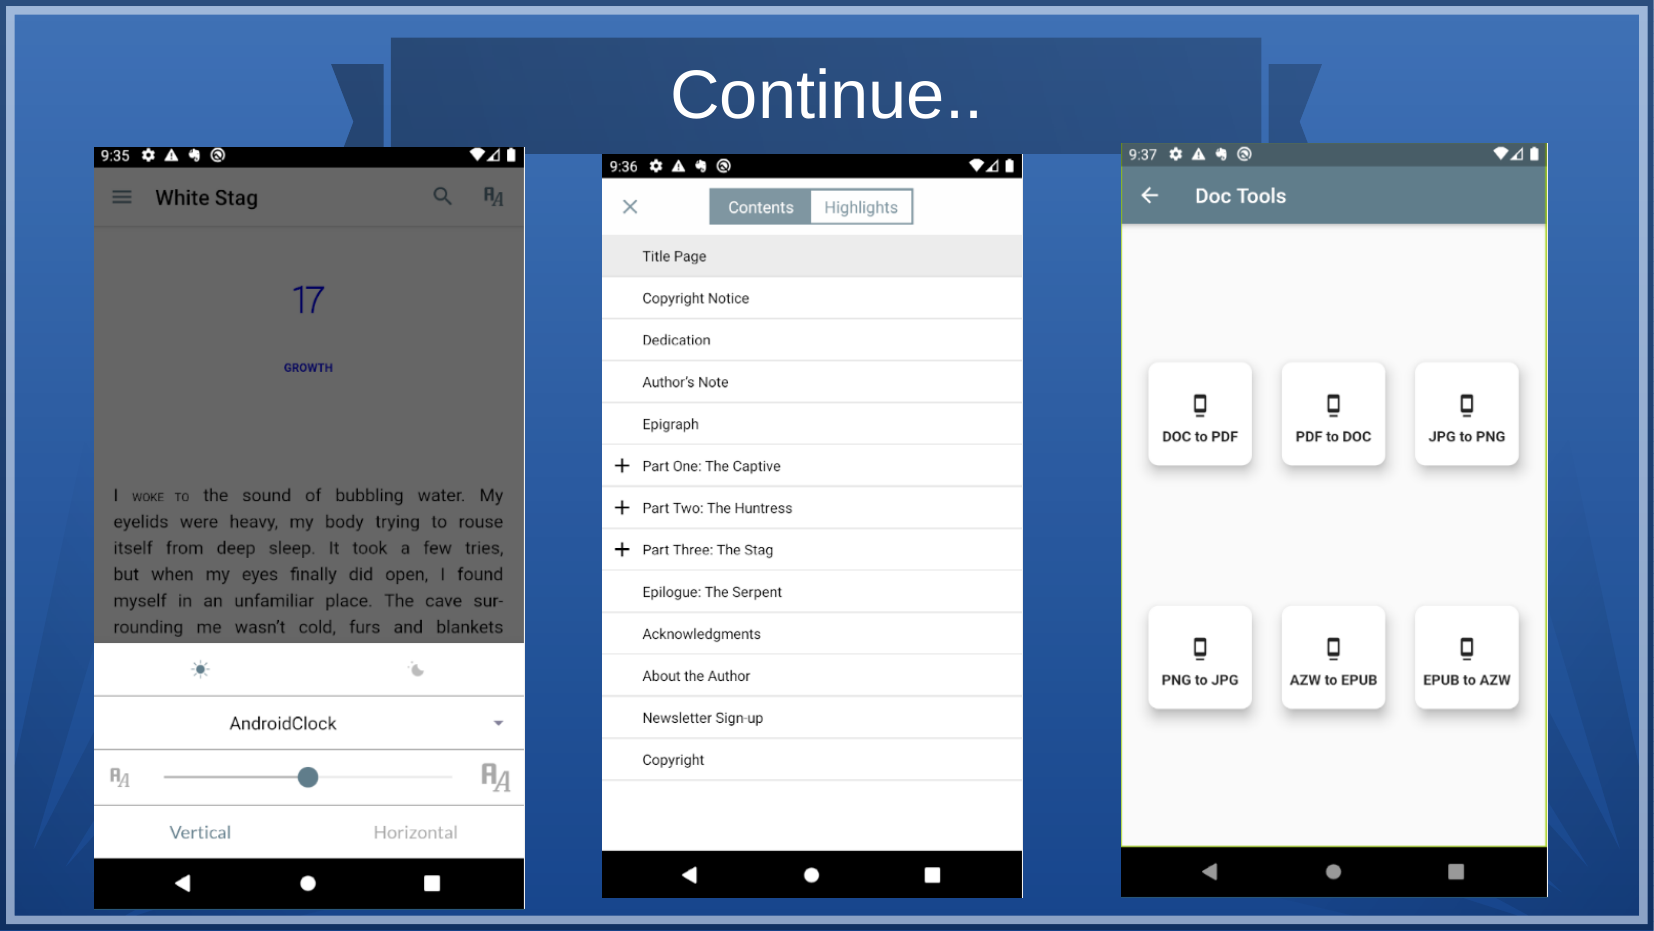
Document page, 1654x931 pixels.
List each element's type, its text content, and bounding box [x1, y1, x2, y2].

picture [1121, 143, 1548, 898]
title Continue.. [389, 35, 1264, 154]
picture [94, 147, 525, 910]
picture [602, 154, 1023, 898]
